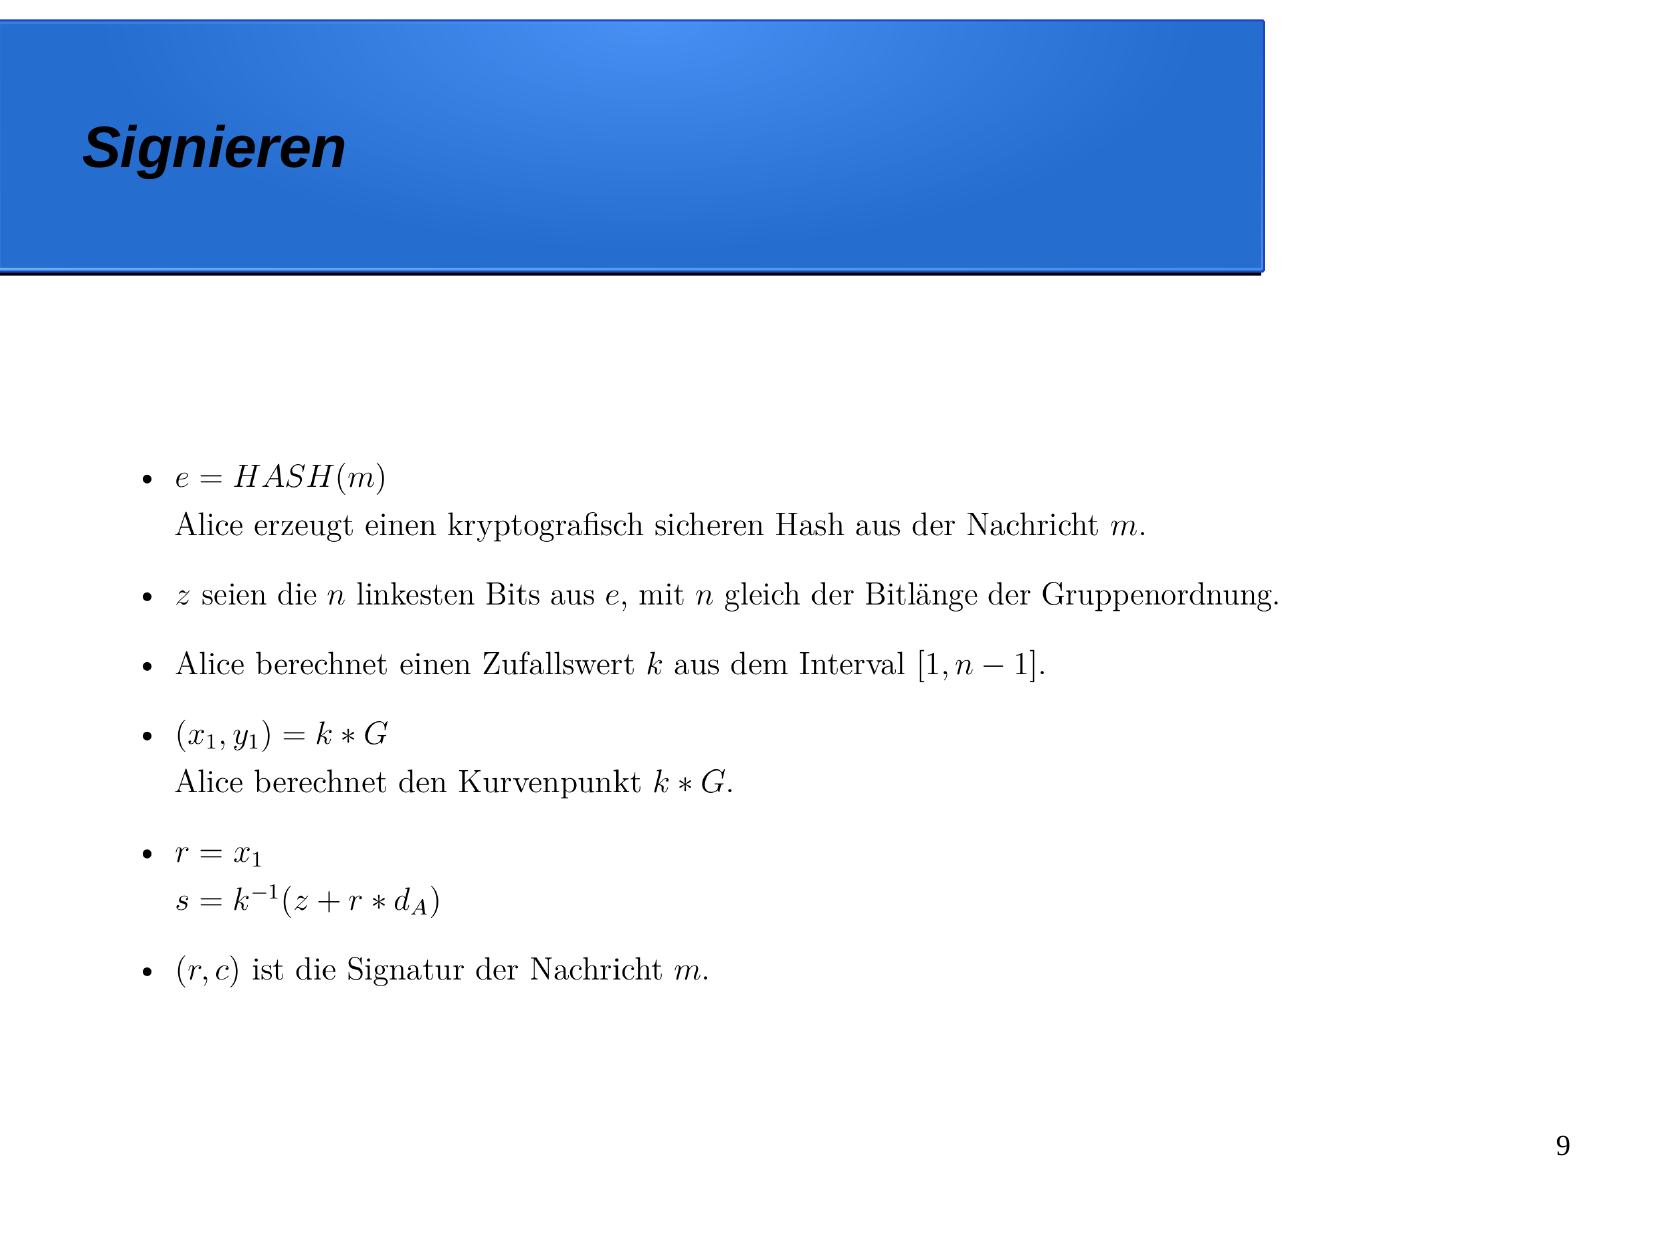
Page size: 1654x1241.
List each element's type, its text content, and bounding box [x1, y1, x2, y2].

title Signieren [82, 47, 1264, 249]
picture [129, 443, 1301, 1016]
